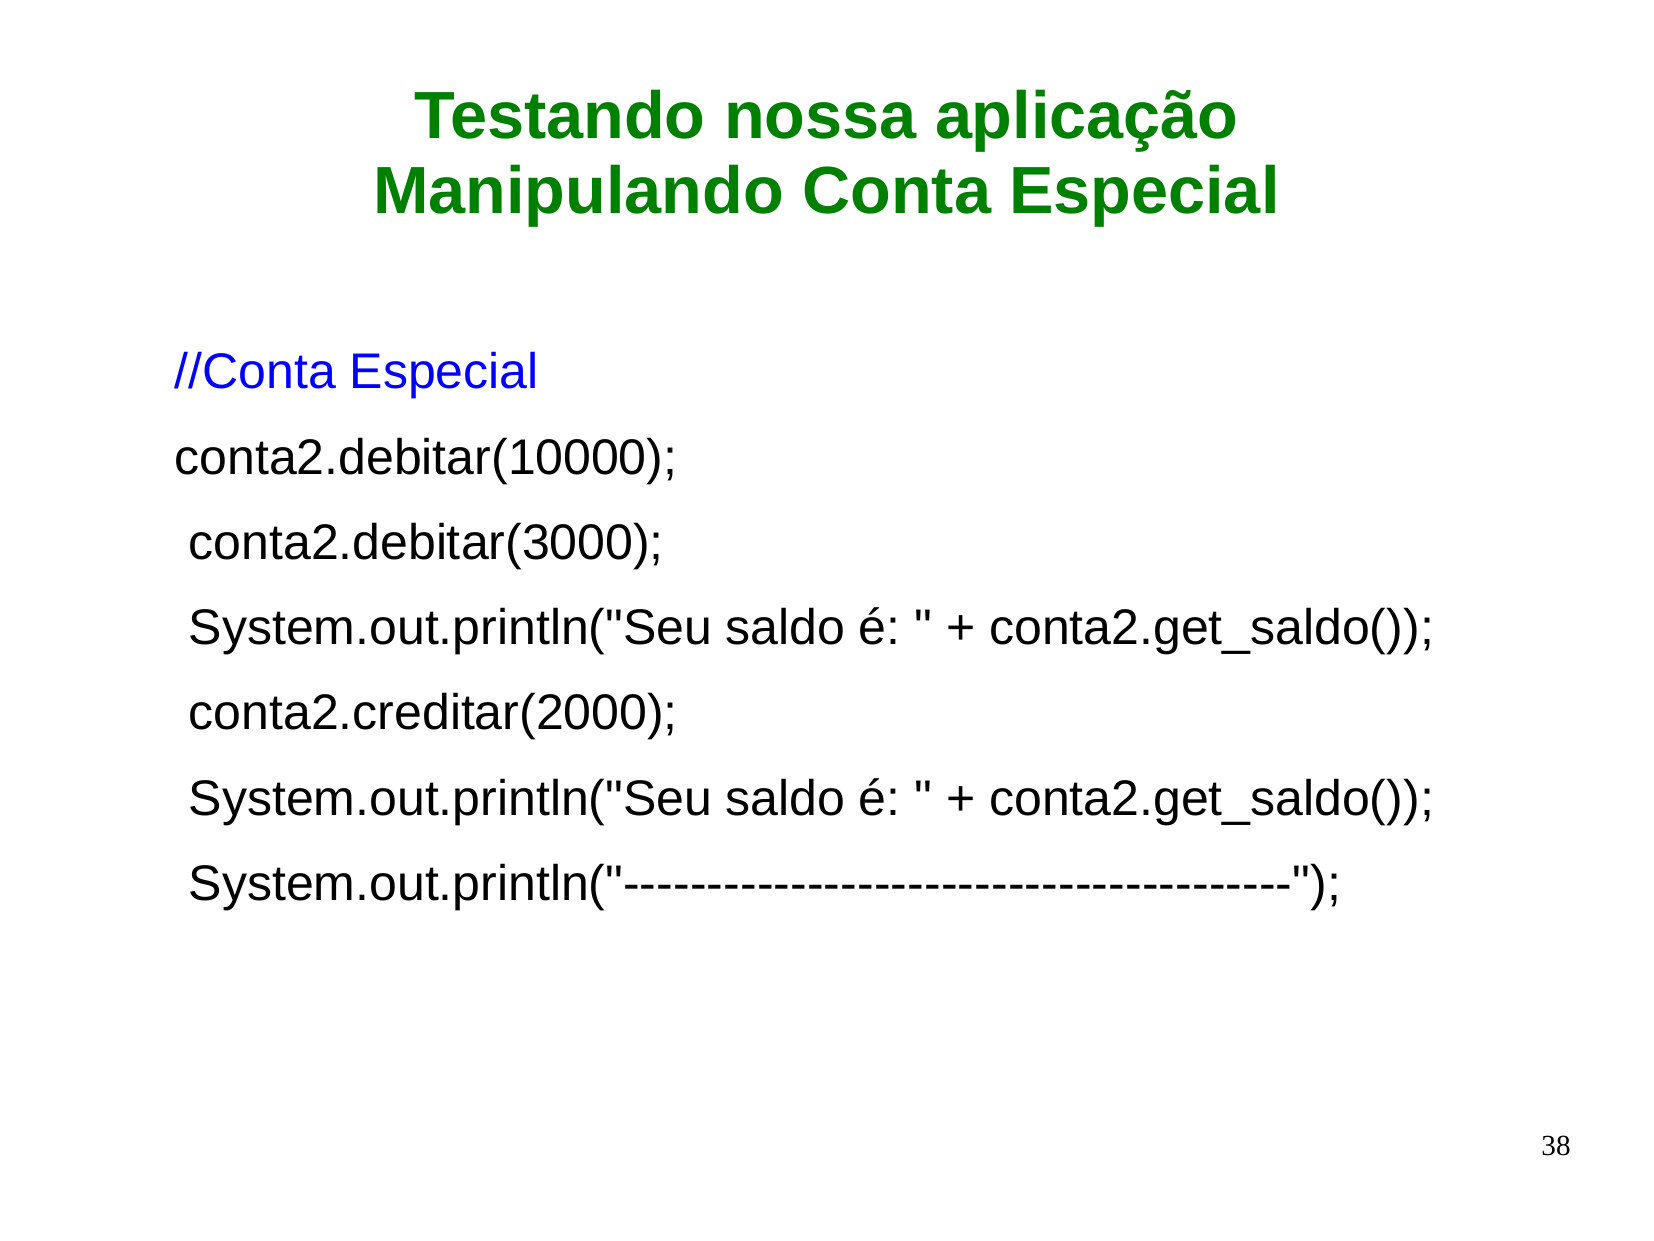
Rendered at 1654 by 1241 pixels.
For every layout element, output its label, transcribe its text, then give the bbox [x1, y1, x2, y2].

title Testando nossa aplicação Manipulando Conta Especial [82, 49, 1571, 257]
list //Conta Especial conta2.debitar(10000); conta2.debitar(3000); System.out.println("Seu saldo é: " + conta2.get_saldo()); conta2.creditar(2000); System.out.println("Seu saldo é: " + conta2.get_saldo()); System.out.println("----------------------------------------"); [76, 343, 1565, 1063]
